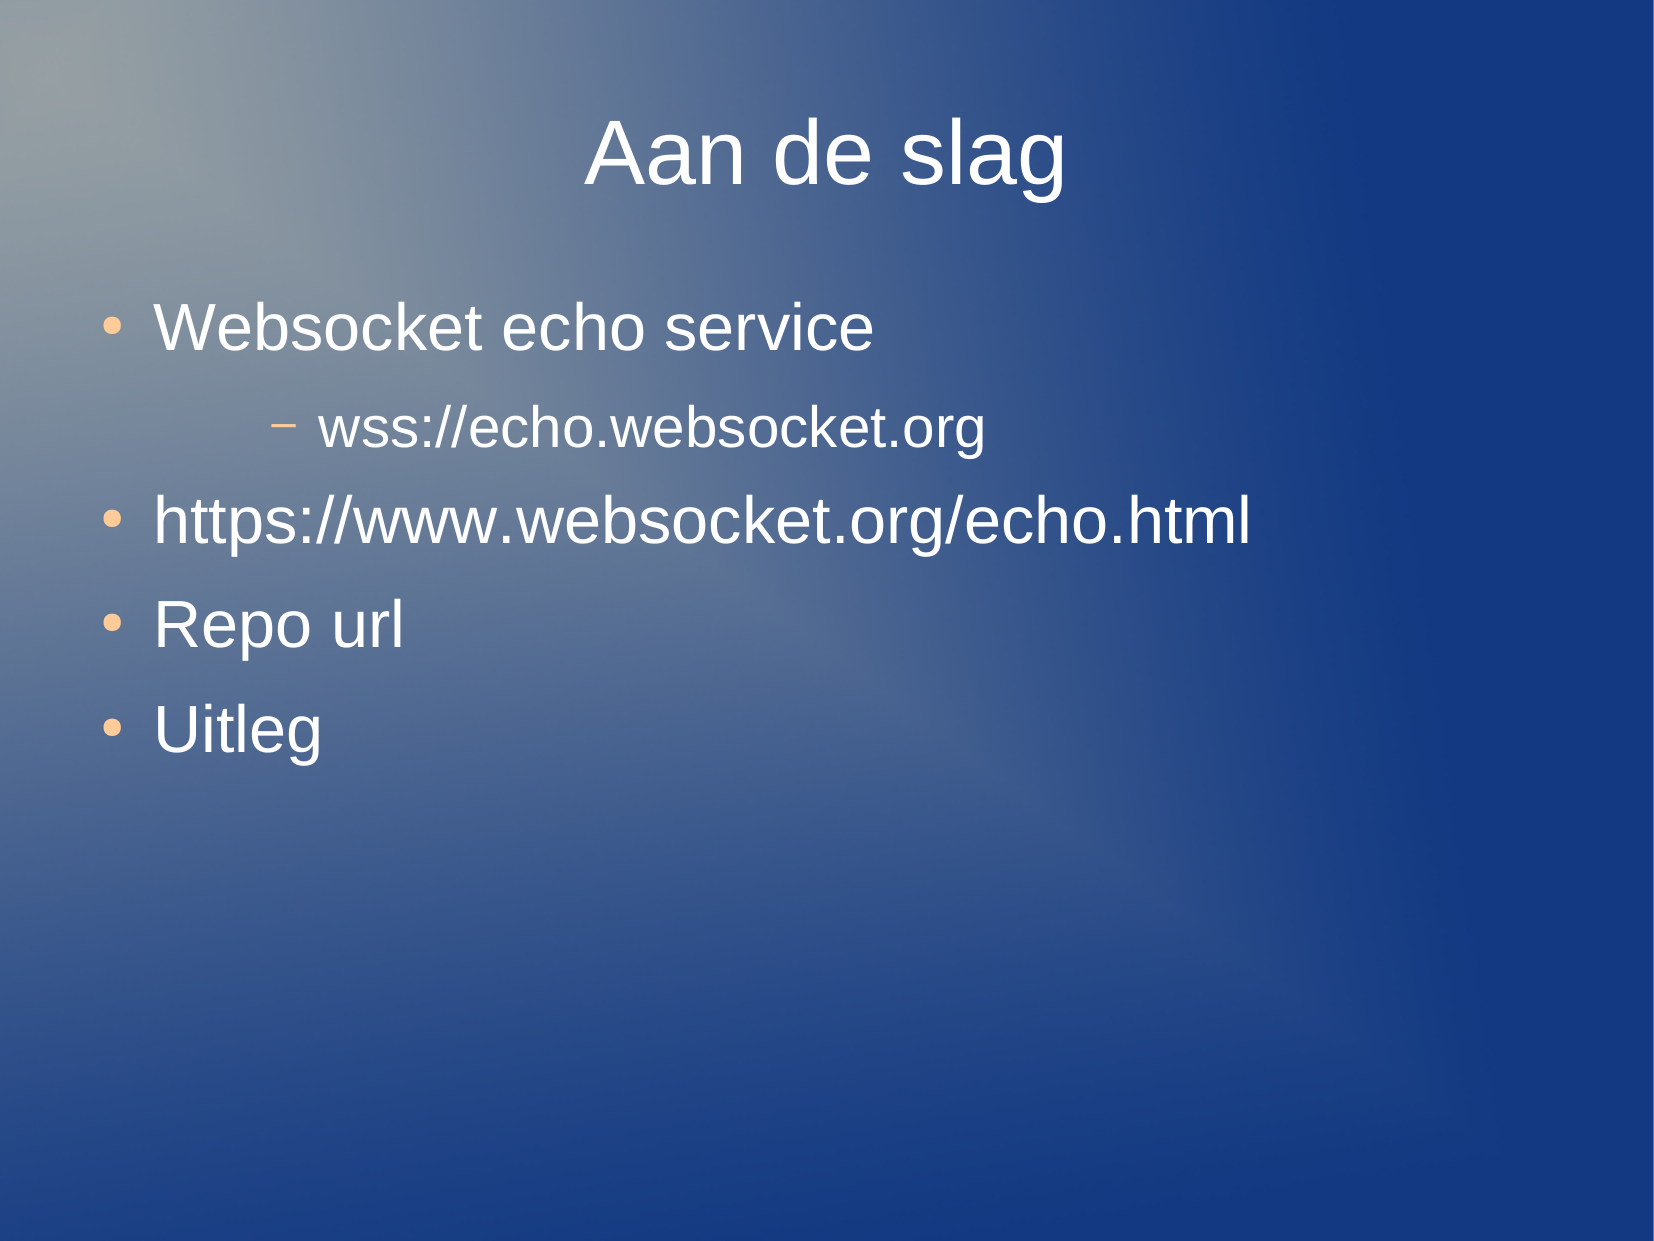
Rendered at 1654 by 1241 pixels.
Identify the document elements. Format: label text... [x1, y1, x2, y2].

picture [0, 0, 1654, 1241]
list Websocket echo service wss://echo.websocket.org https://www.websocket.org/echo.html Repo url Uitleg [82, 290, 1571, 1109]
title Aan de slag [82, 49, 1571, 257]
